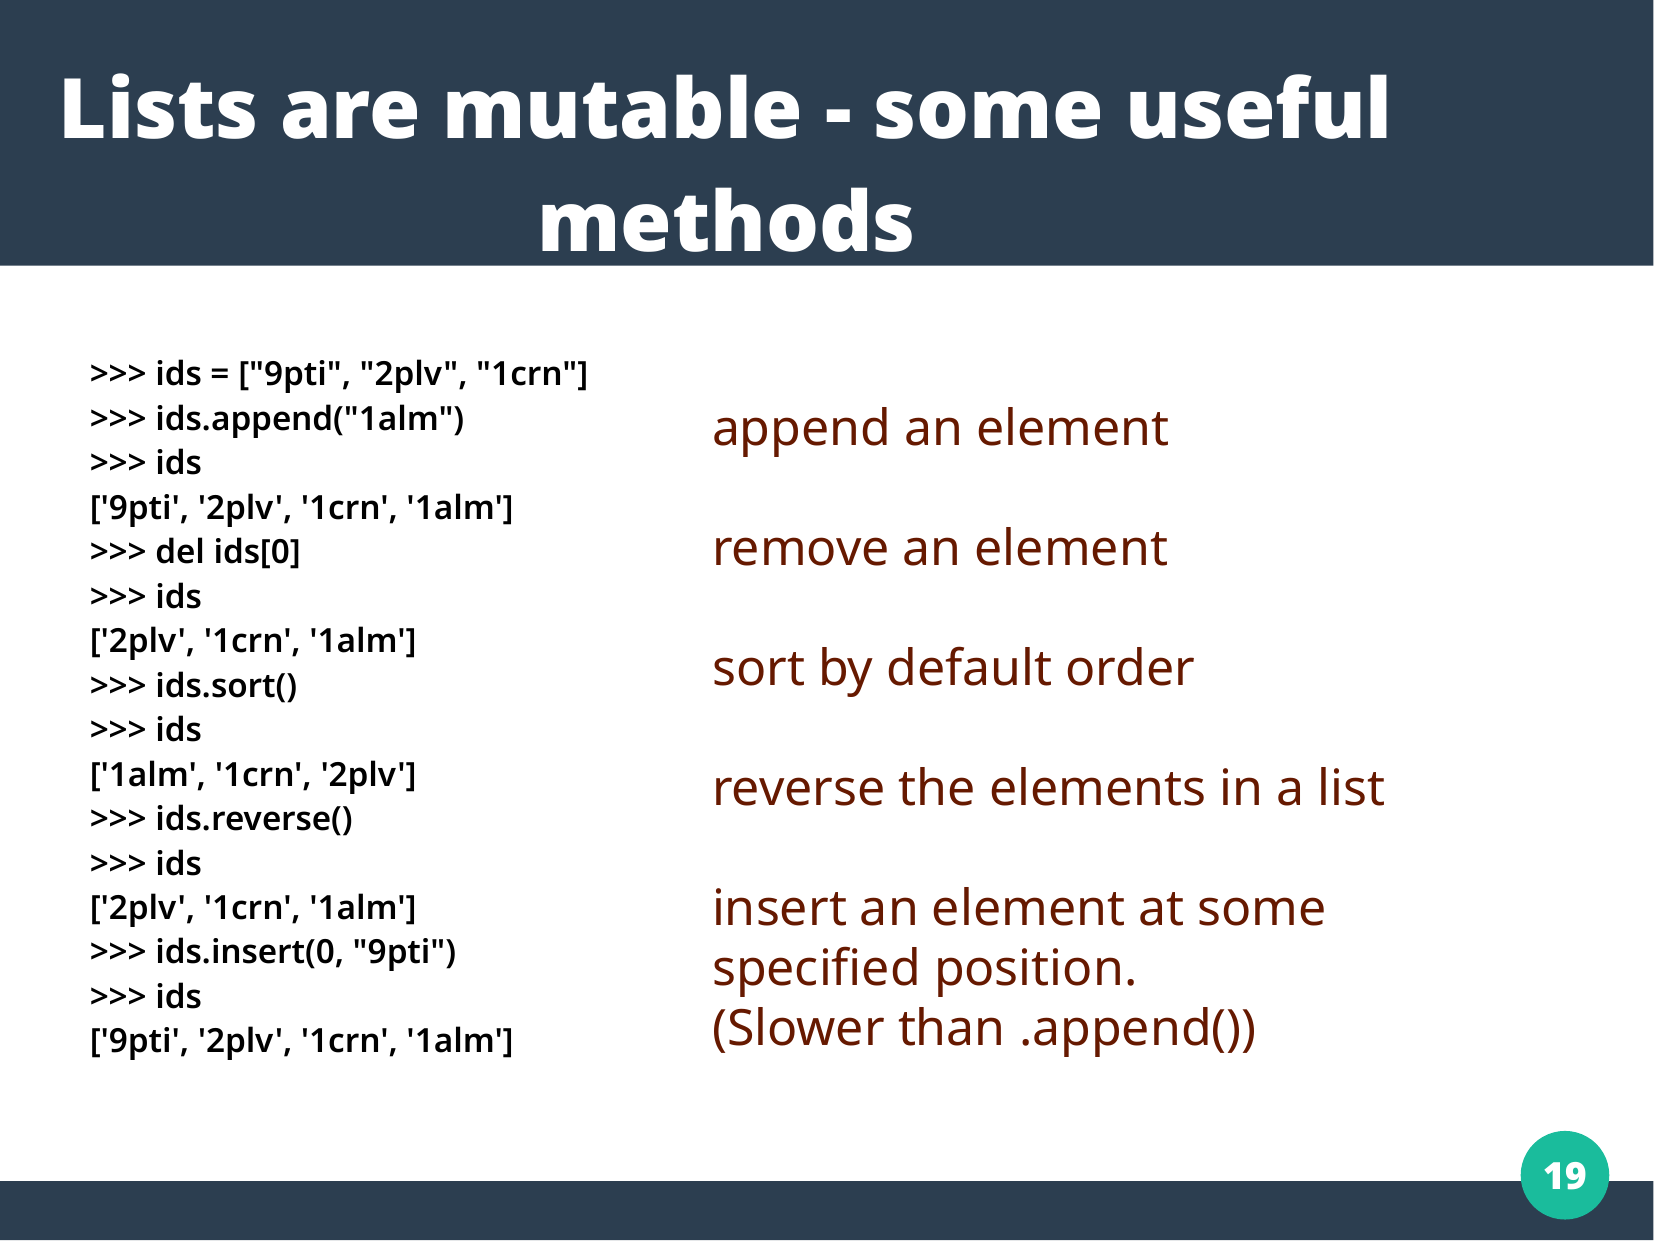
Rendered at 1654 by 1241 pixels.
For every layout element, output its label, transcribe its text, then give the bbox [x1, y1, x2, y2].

list >>> ids = ["9pti", "2plv", "1crn"] >>> ids.append("1alm") >>> ids ['9pti', '2plv', '1crn', '1alm'] >>> del ids[0] >>> ids ['2plv', '1crn', '1alm'] >>> ids.sort() >>> ids ['1alm', '1crn', '2plv'] >>> ids.reverse() >>> ids ['2plv', '1crn', '1alm'] >>> ids.insert(0, "9pti") >>> ids ['9pti', '2plv', '1crn', '1alm'] [75, 349, 1426, 1093]
title Lists are mutable - some useful methods [59, 49, 1595, 207]
text_box append an element remove an element sort by default order reverse the elements in a list insert an element at some specified position. (Slower than .append()) [697, 387, 1401, 1063]
